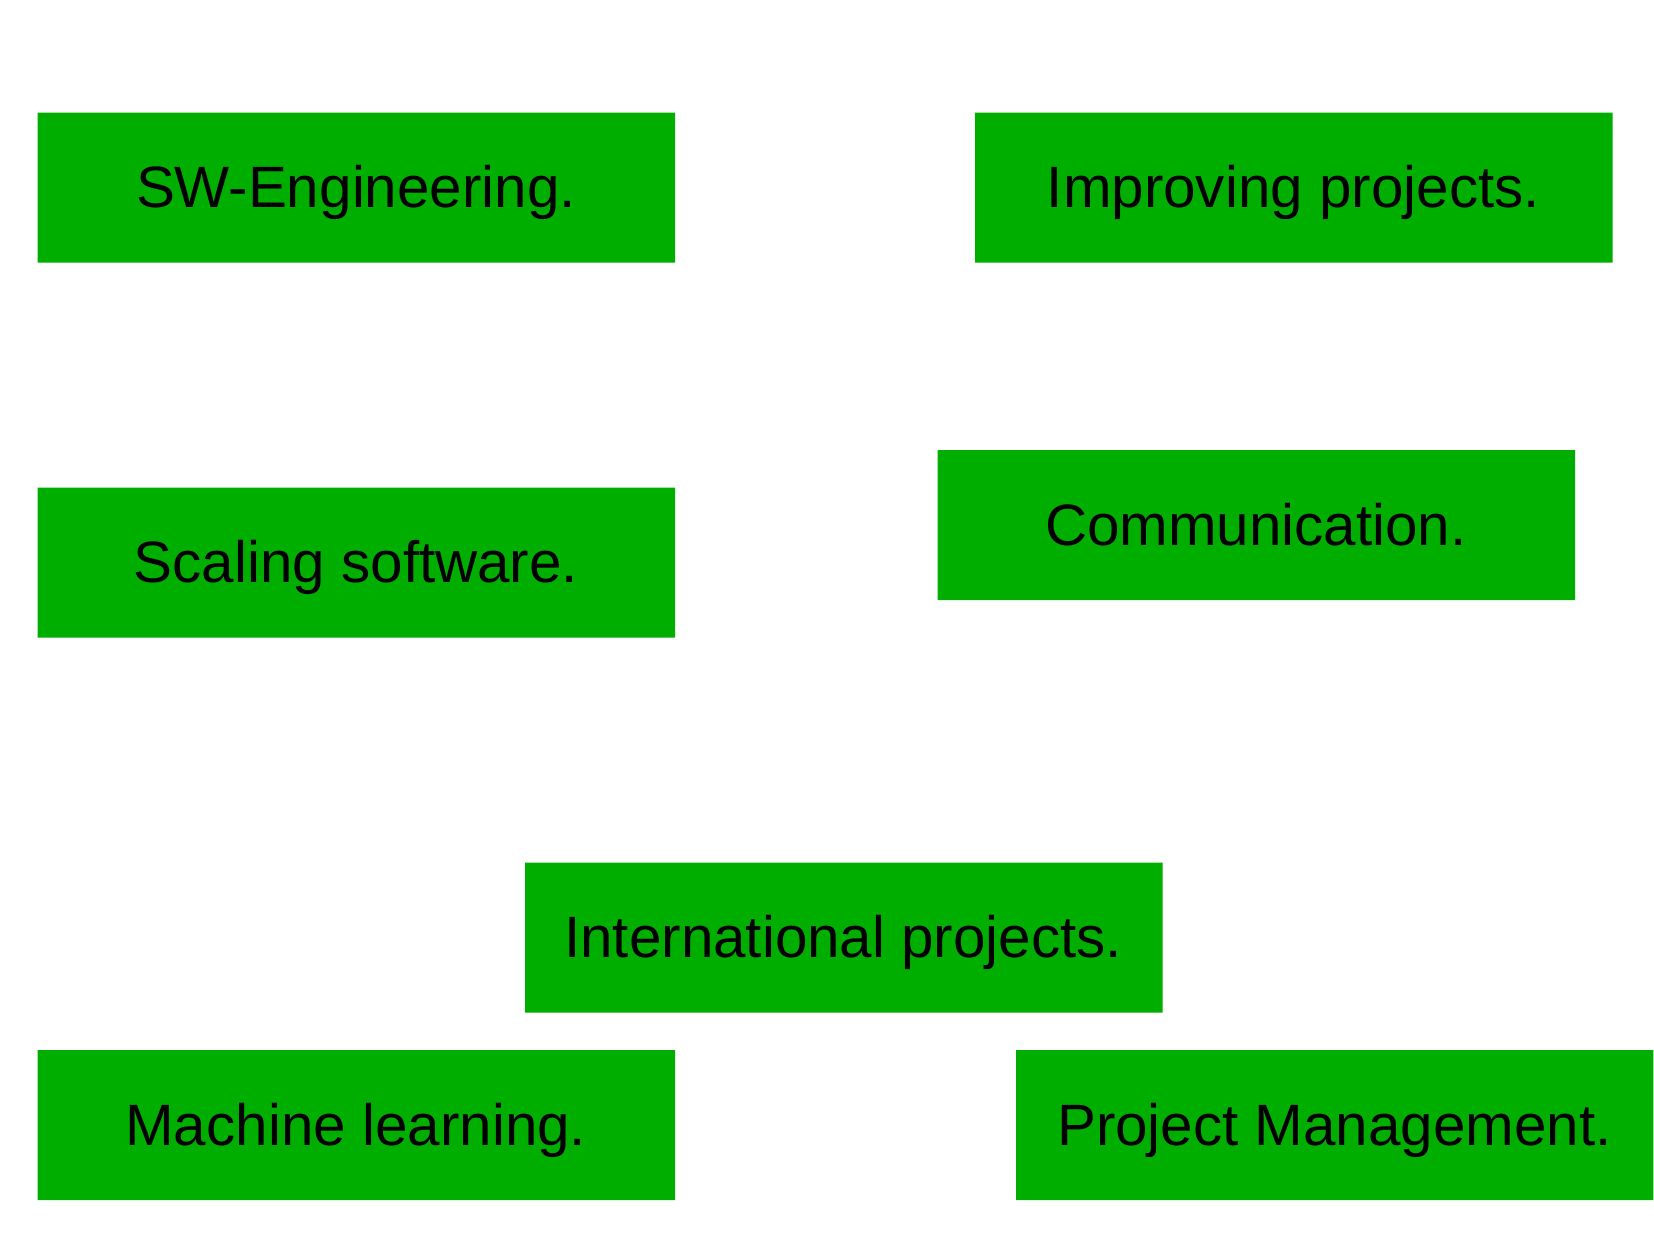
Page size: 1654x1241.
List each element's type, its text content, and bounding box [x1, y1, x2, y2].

text_box Scaling software. [37, 487, 676, 638]
text_box Improving projects. [975, 112, 1613, 263]
text_box Communication. [937, 450, 1576, 601]
text_box Project Management. [1016, 1050, 1654, 1201]
text_box SW-Engineering. [37, 112, 676, 263]
text_box International projects. [525, 862, 1163, 1013]
text_box Machine learning. [37, 1050, 676, 1201]
